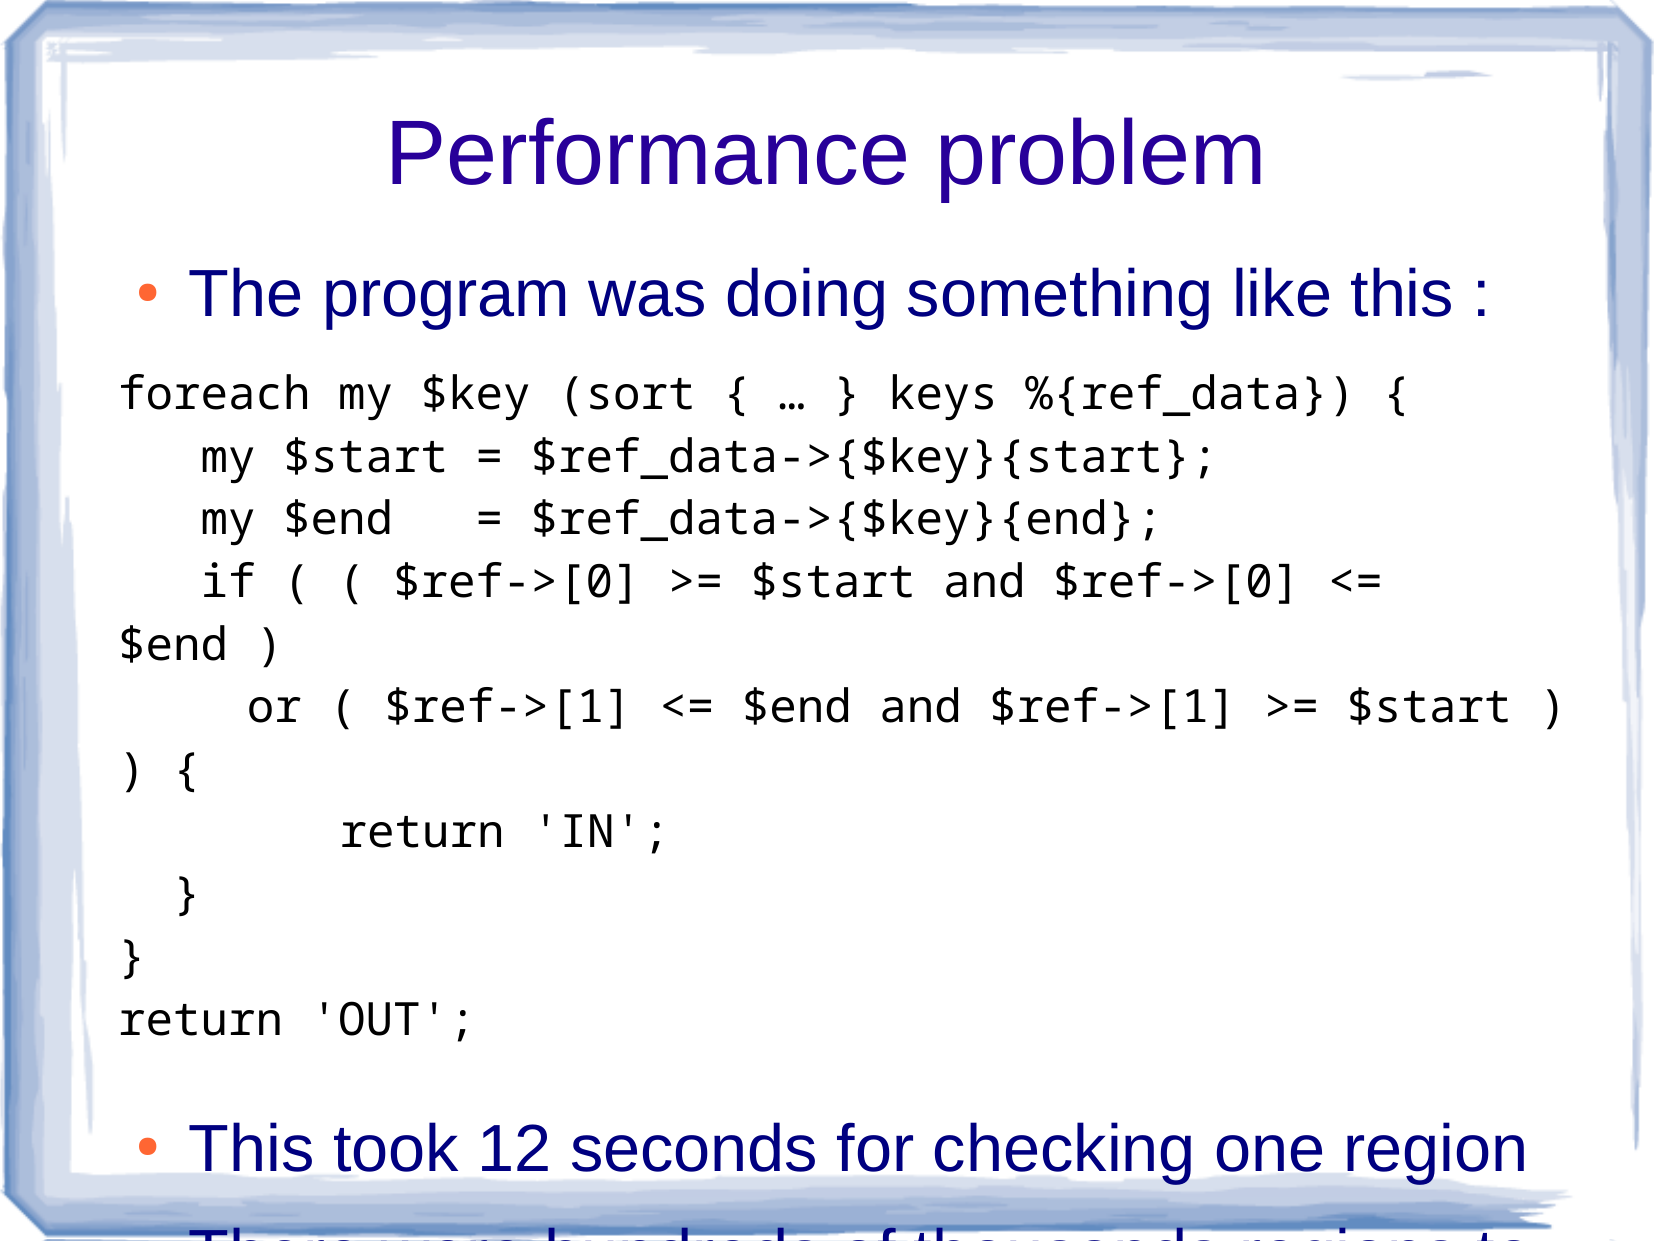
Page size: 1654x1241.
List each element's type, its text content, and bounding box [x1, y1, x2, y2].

title Performance problem [82, 49, 1571, 257]
list The program was doing something like this : foreach my $key (sort { … } keys %{ref_data}) { my $start = $ref_data->{$key}{start}; my $end = $ref_data->{$key}{end}; if ( ( $ref->[0] >= $start and $ref->[0] <= $end ) or ( $ref->[1] <= $end and $ref->[1] >= $start ) ) { return 'IN'; } } return 'OUT'; This took 12 seconds for checking one region There were hundreds of thousands regions to check – so about 330 hrs for 100,000 regions [118, 256, 1571, 1241]
picture [0, 0, 1654, 1241]
